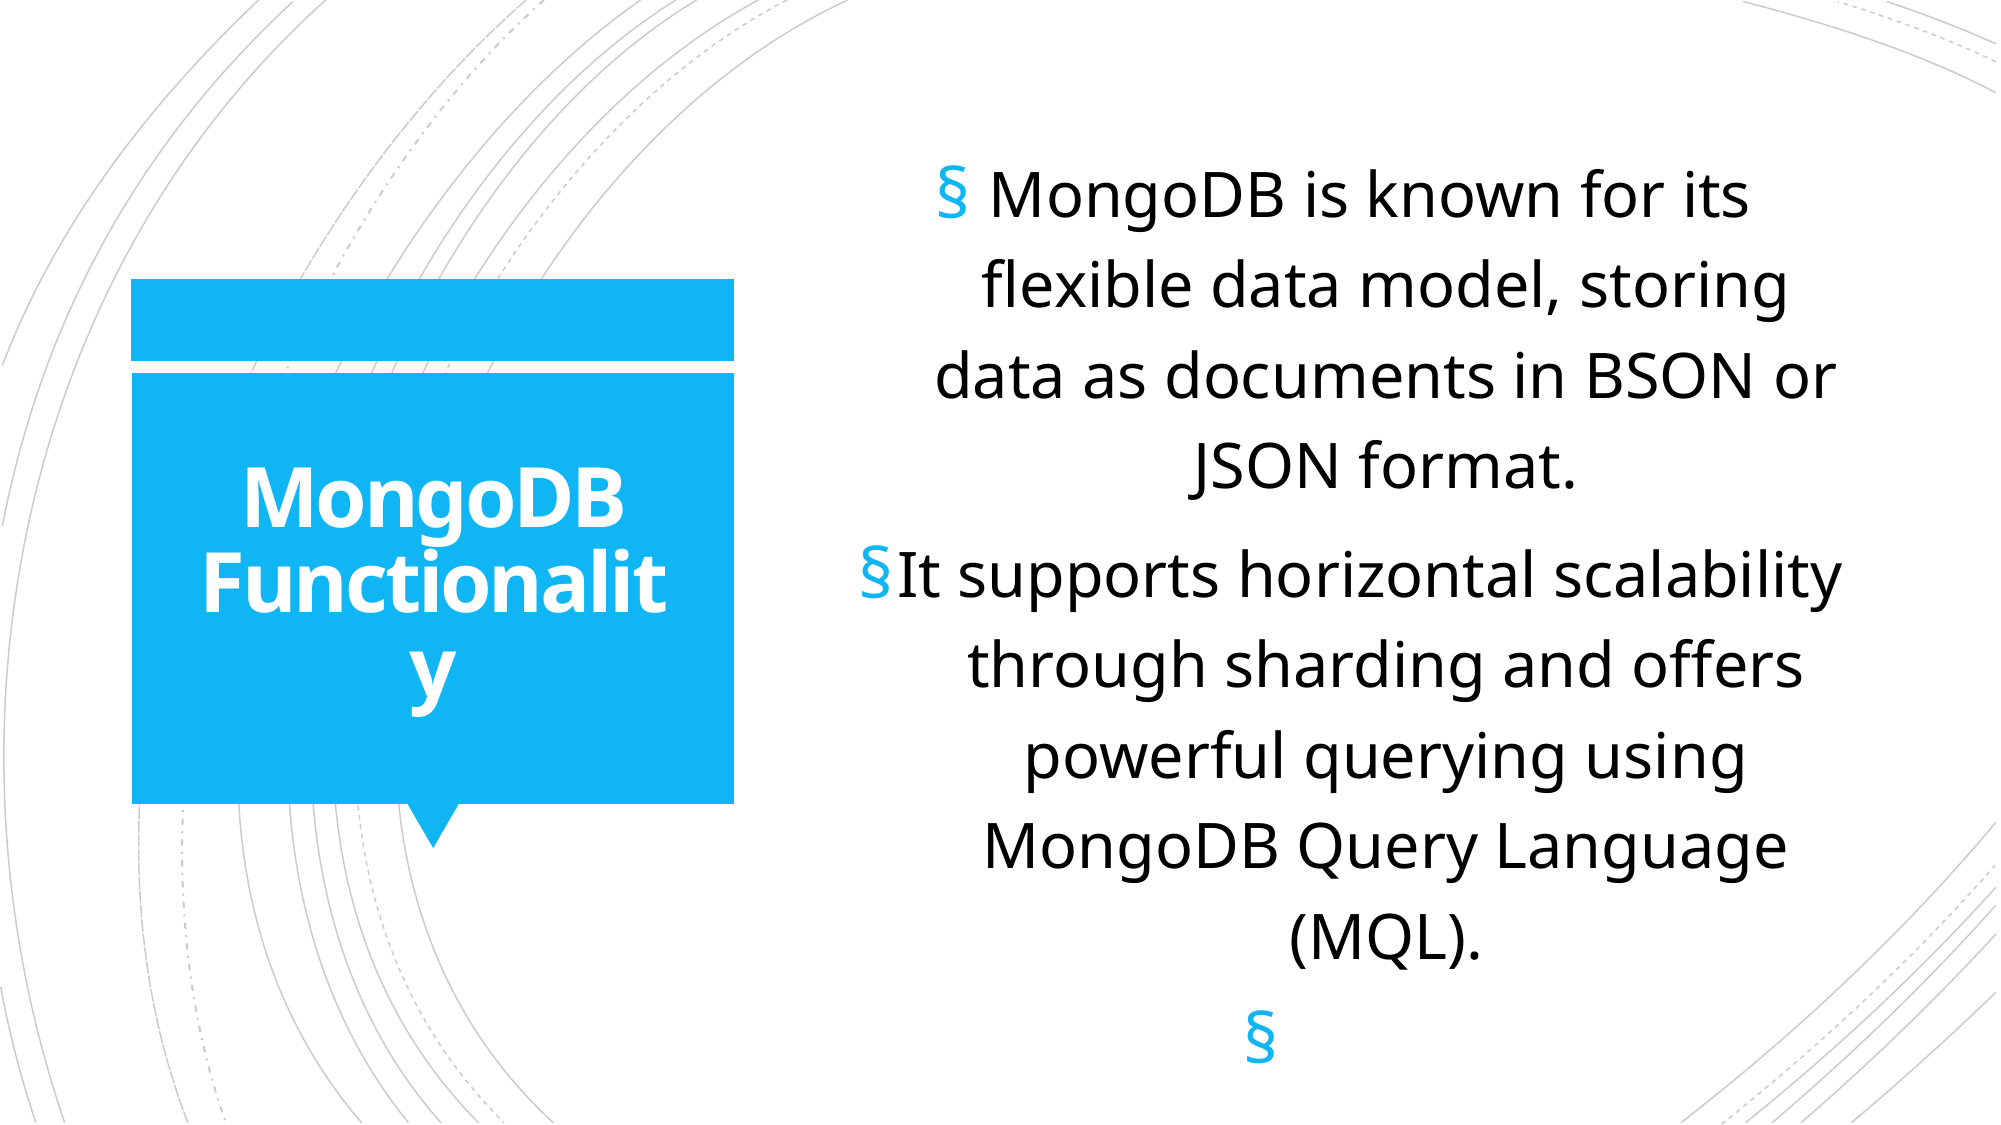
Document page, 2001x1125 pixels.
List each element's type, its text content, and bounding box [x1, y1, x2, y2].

list MongoDB is known for its flexible data model, storing data as documents in BSON or JSON format. It supports horizontal scalability through sharding and offers powerful querying using MongoDB Query Language (MQL). [839, 131, 1871, 993]
title MongoDB Functionality [145, 385, 720, 789]
